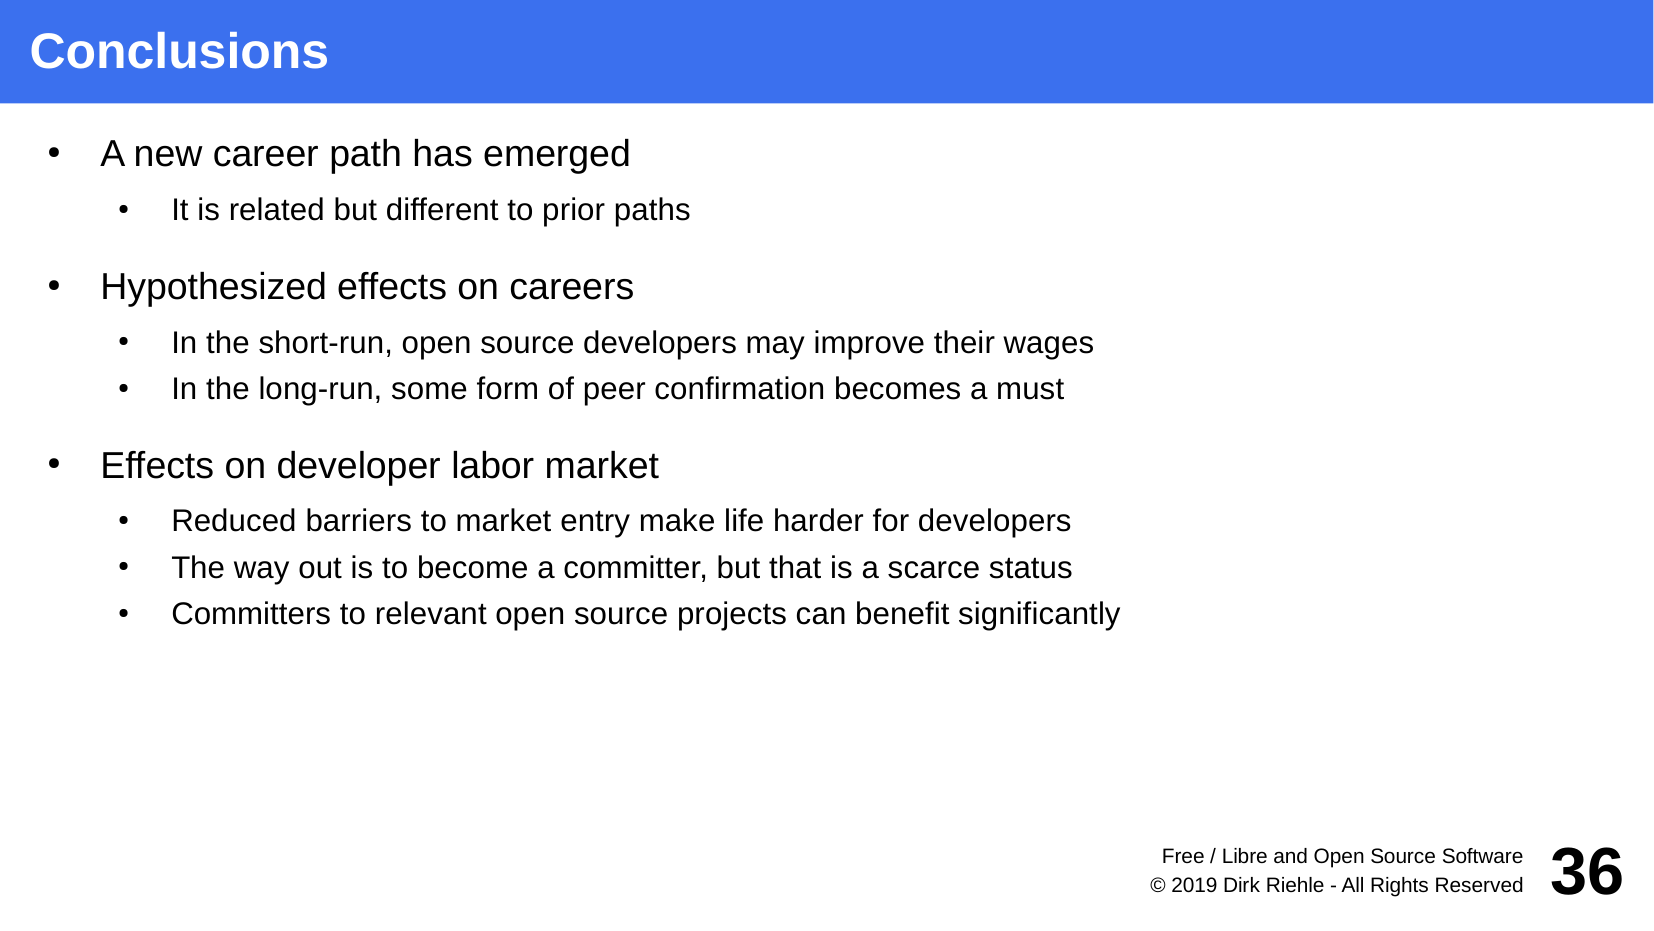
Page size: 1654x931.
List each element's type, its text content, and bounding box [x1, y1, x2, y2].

list A new career path has emerged It is related but different to prior paths Hypothesized effects on careers In the short-run, open source developers may improve their wages In the long-run, some form of peer confirmation becomes a must Effects on developer labor market Reduced barriers to market entry make life harder for developers The way out is to become a committer, but that is a scarce status Committers to relevant open source projects can benefit significantly [29, 132, 1625, 813]
title Conclusions [0, 0, 1654, 104]
